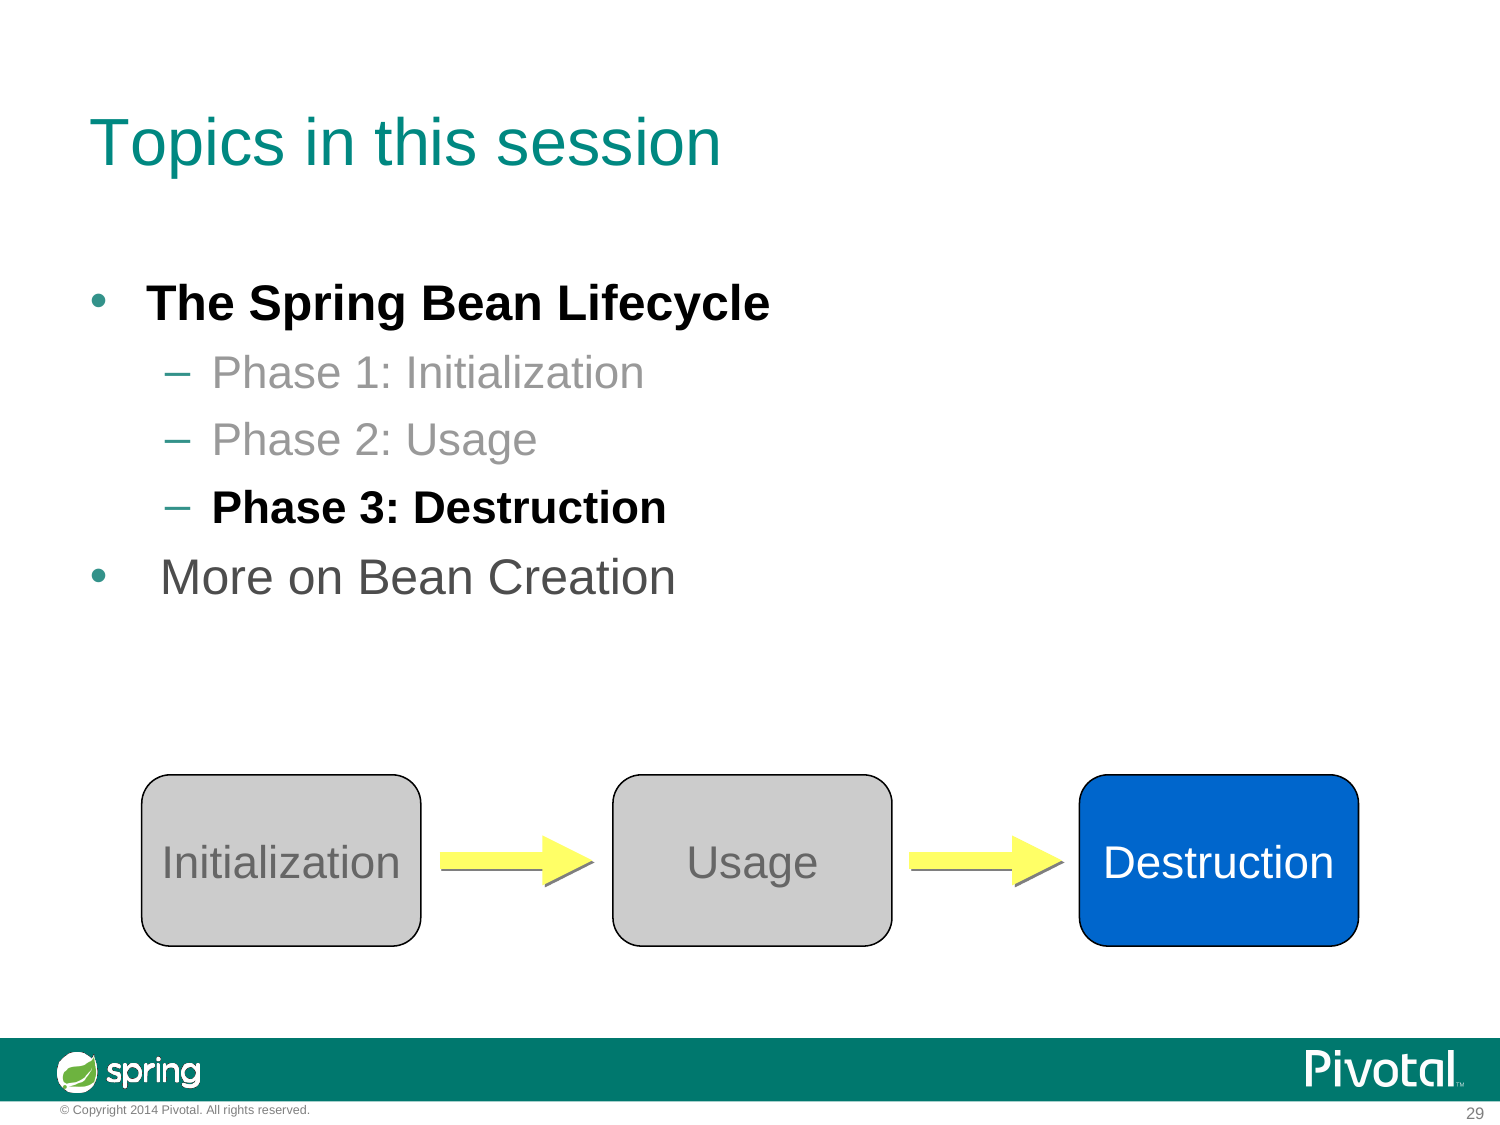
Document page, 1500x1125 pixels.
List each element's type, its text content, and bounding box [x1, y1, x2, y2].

text_box Usage [612, 774, 892, 947]
title Topics in this session [75, 45, 1426, 233]
text_box Initialization [141, 774, 421, 947]
list The Spring Bean Lifecycle Phase 1: Initialization Phase 2: Usage Phase 3: Destruction More on Bean Creation [75, 262, 1426, 628]
picture [1306, 1050, 1464, 1087]
picture [32, 1041, 210, 1103]
text_box Destruction [1079, 774, 1359, 947]
